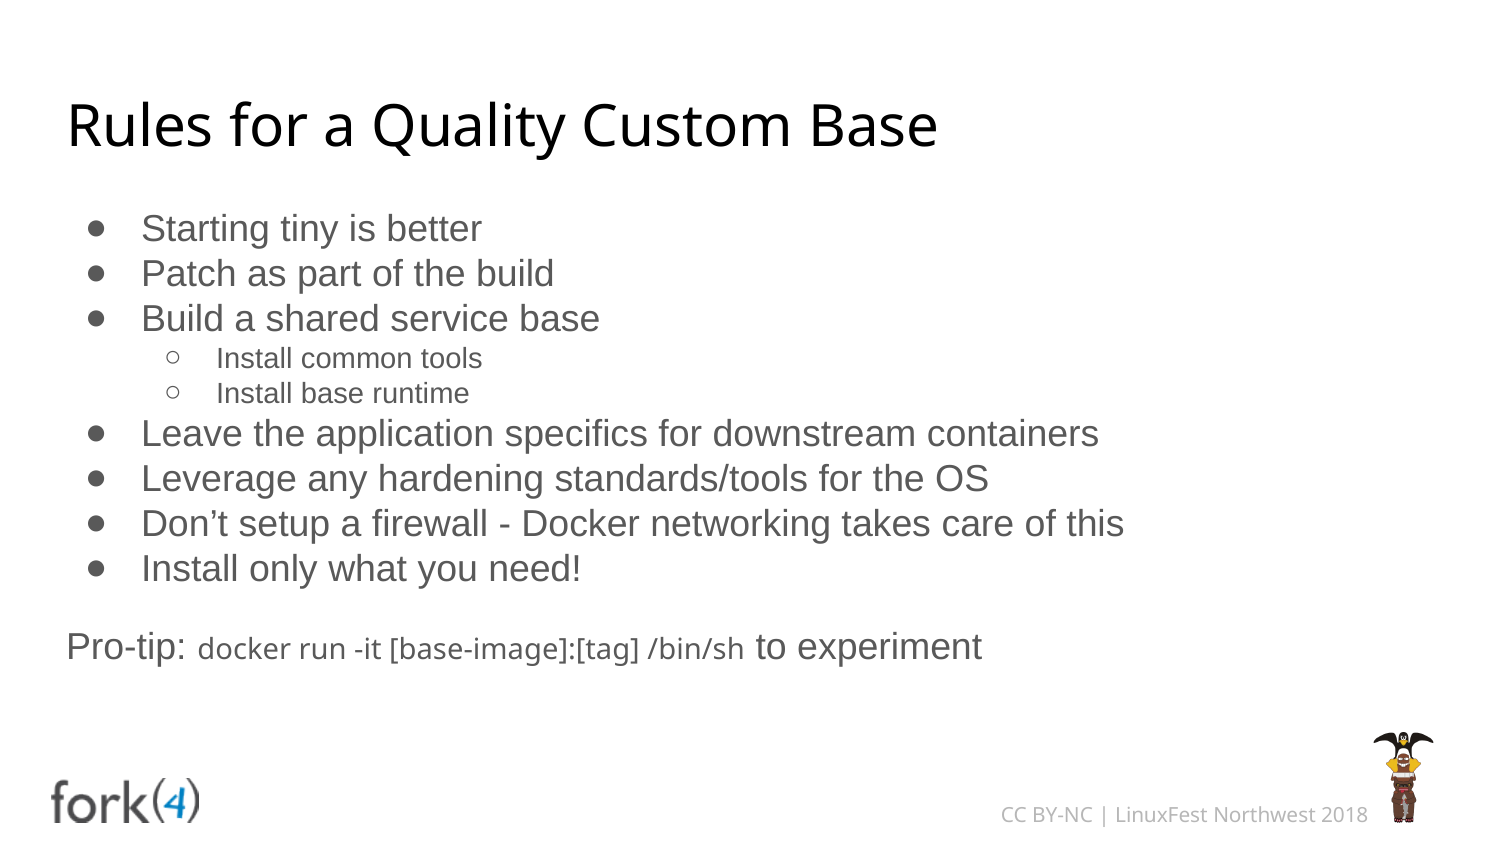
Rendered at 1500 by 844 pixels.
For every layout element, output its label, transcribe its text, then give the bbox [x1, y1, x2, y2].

picture [51, 778, 199, 823]
list Starting tiny is better Patch as part of the build Build a shared service base Install common tools Install base runtime Leave the application specifics for downstream containers Leverage any hardening standards/tools for the OS Don’t setup a firewall - Docker networking takes care of this Install only what you need! Pro-tip: docker run -it [base-image]:[tag] /bin/sh to experiment [51, 189, 1449, 750]
picture [1358, 750, 1449, 823]
title Rules for a Quality Custom Base [51, 72, 1449, 167]
